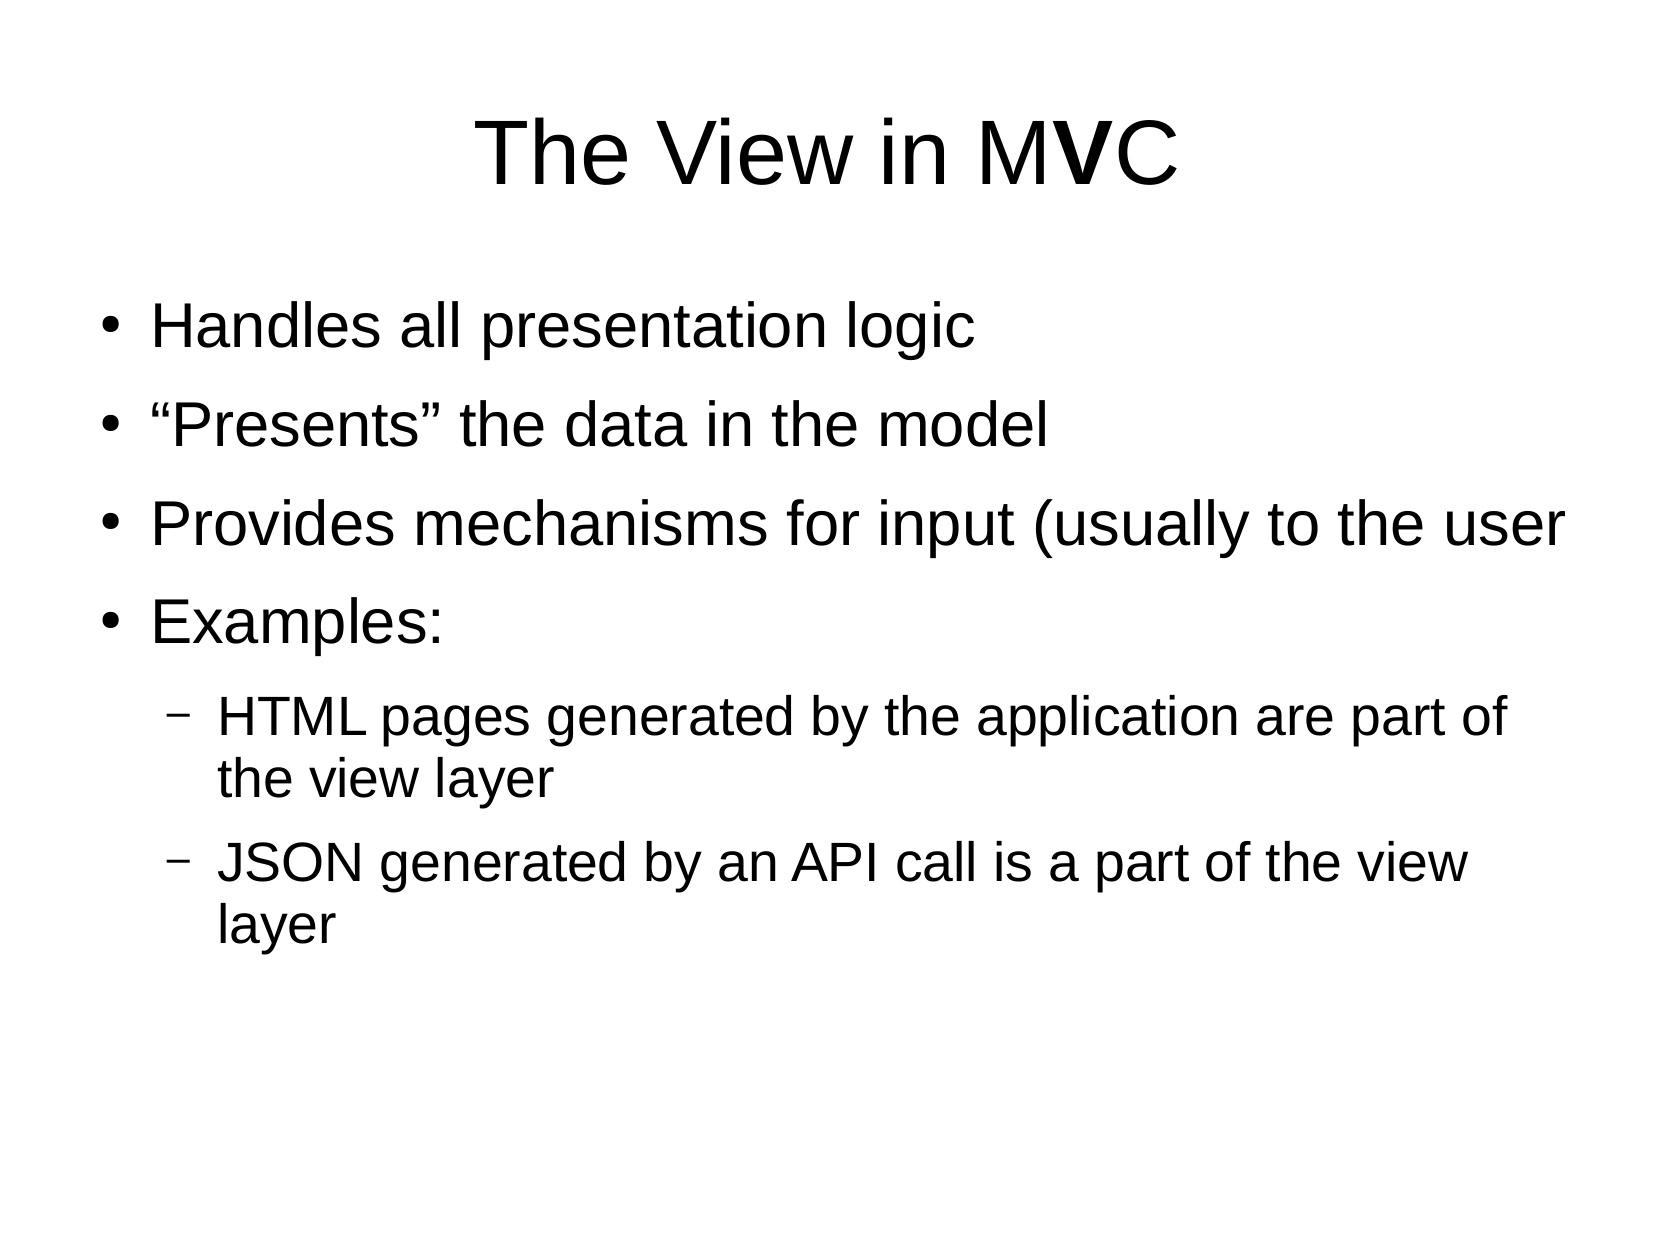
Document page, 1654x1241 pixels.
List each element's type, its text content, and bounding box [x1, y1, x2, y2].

title The View in MVC [82, 49, 1571, 257]
list Handles all presentation logic “Presents” the data in the model Provides mechanisms for input (usually to the user Examples: HTML pages generated by the application are part of the view layer JSON generated by an API call is a part of the view layer [82, 290, 1571, 1010]
